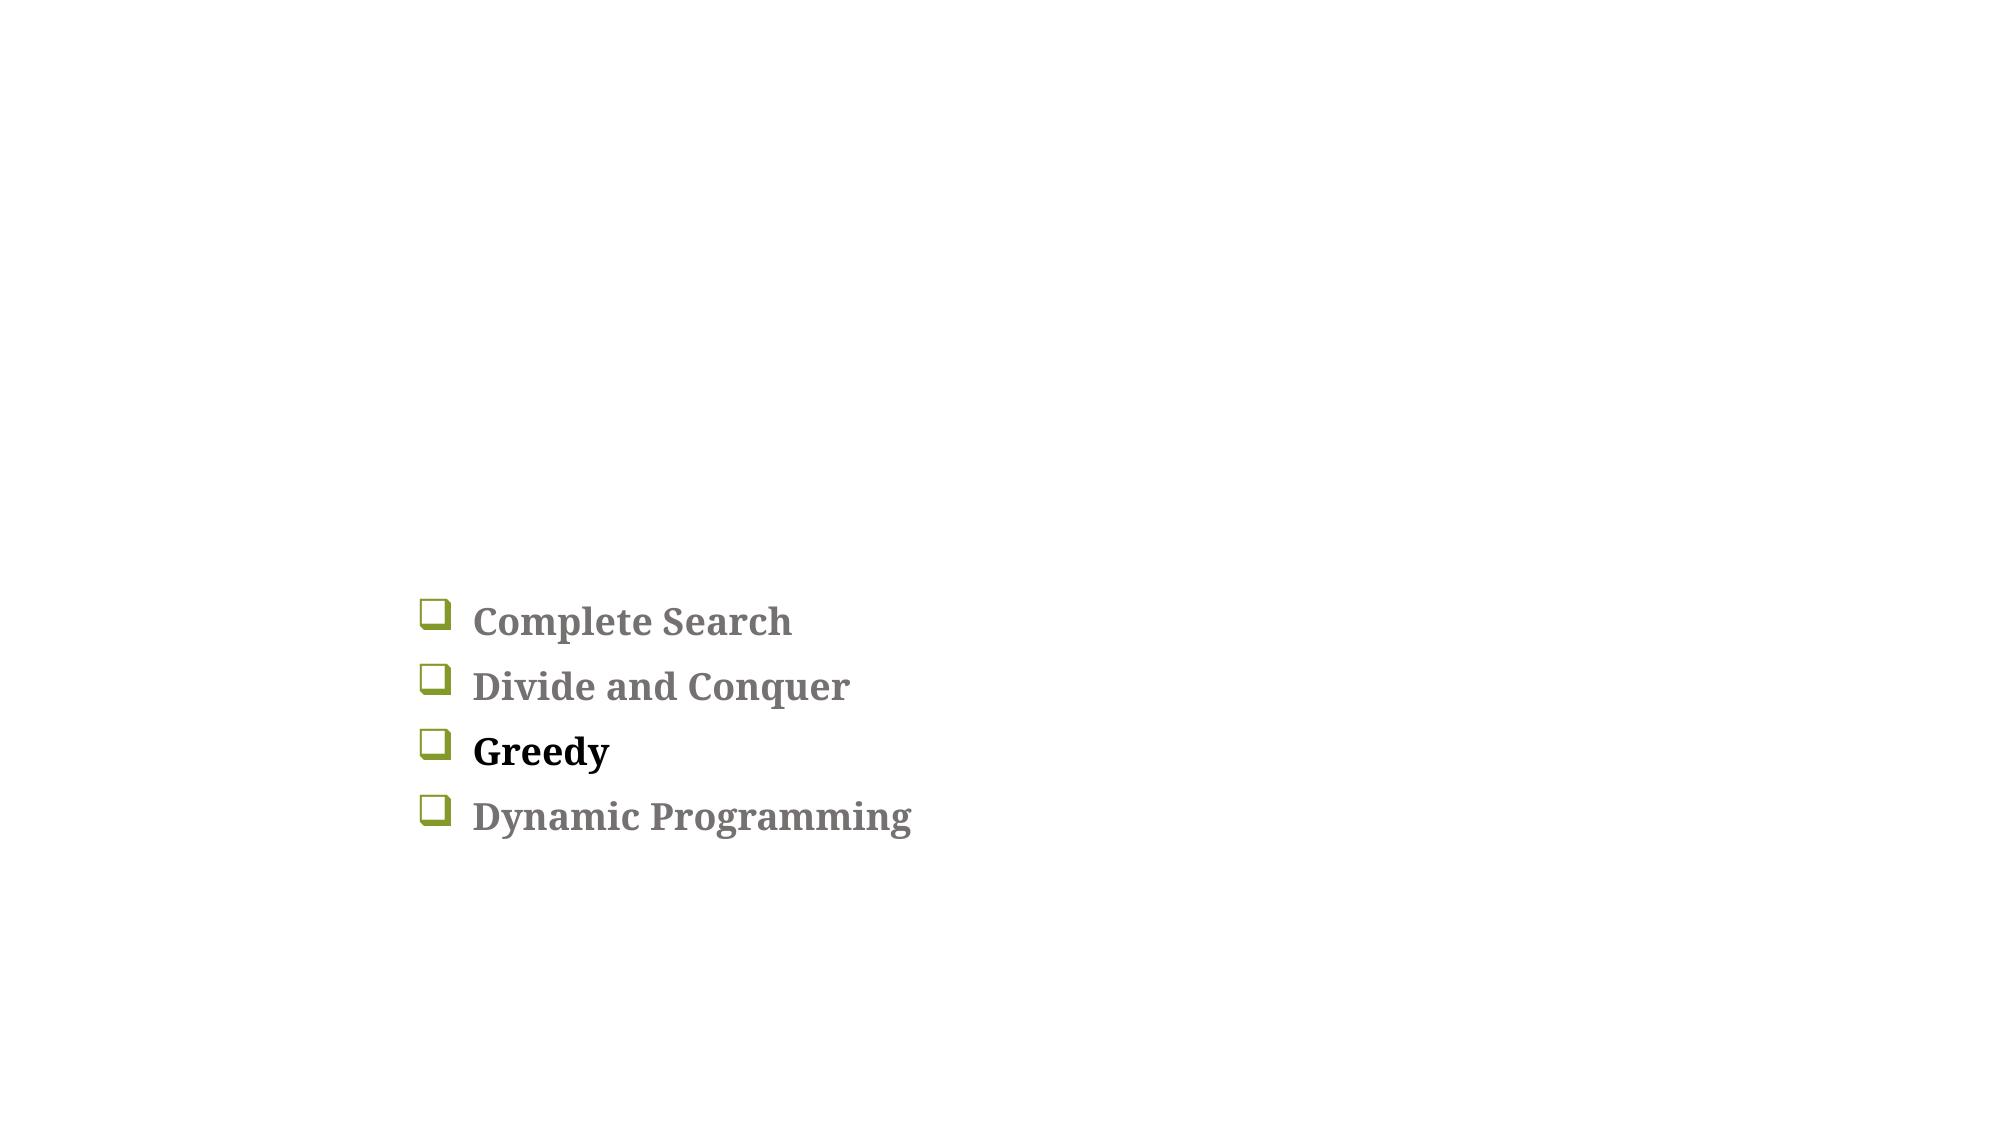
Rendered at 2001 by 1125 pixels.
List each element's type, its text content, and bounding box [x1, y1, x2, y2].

text_box Complete Search Divide and Conquer Greedy Dynamic Programming [251, 590, 1752, 863]
